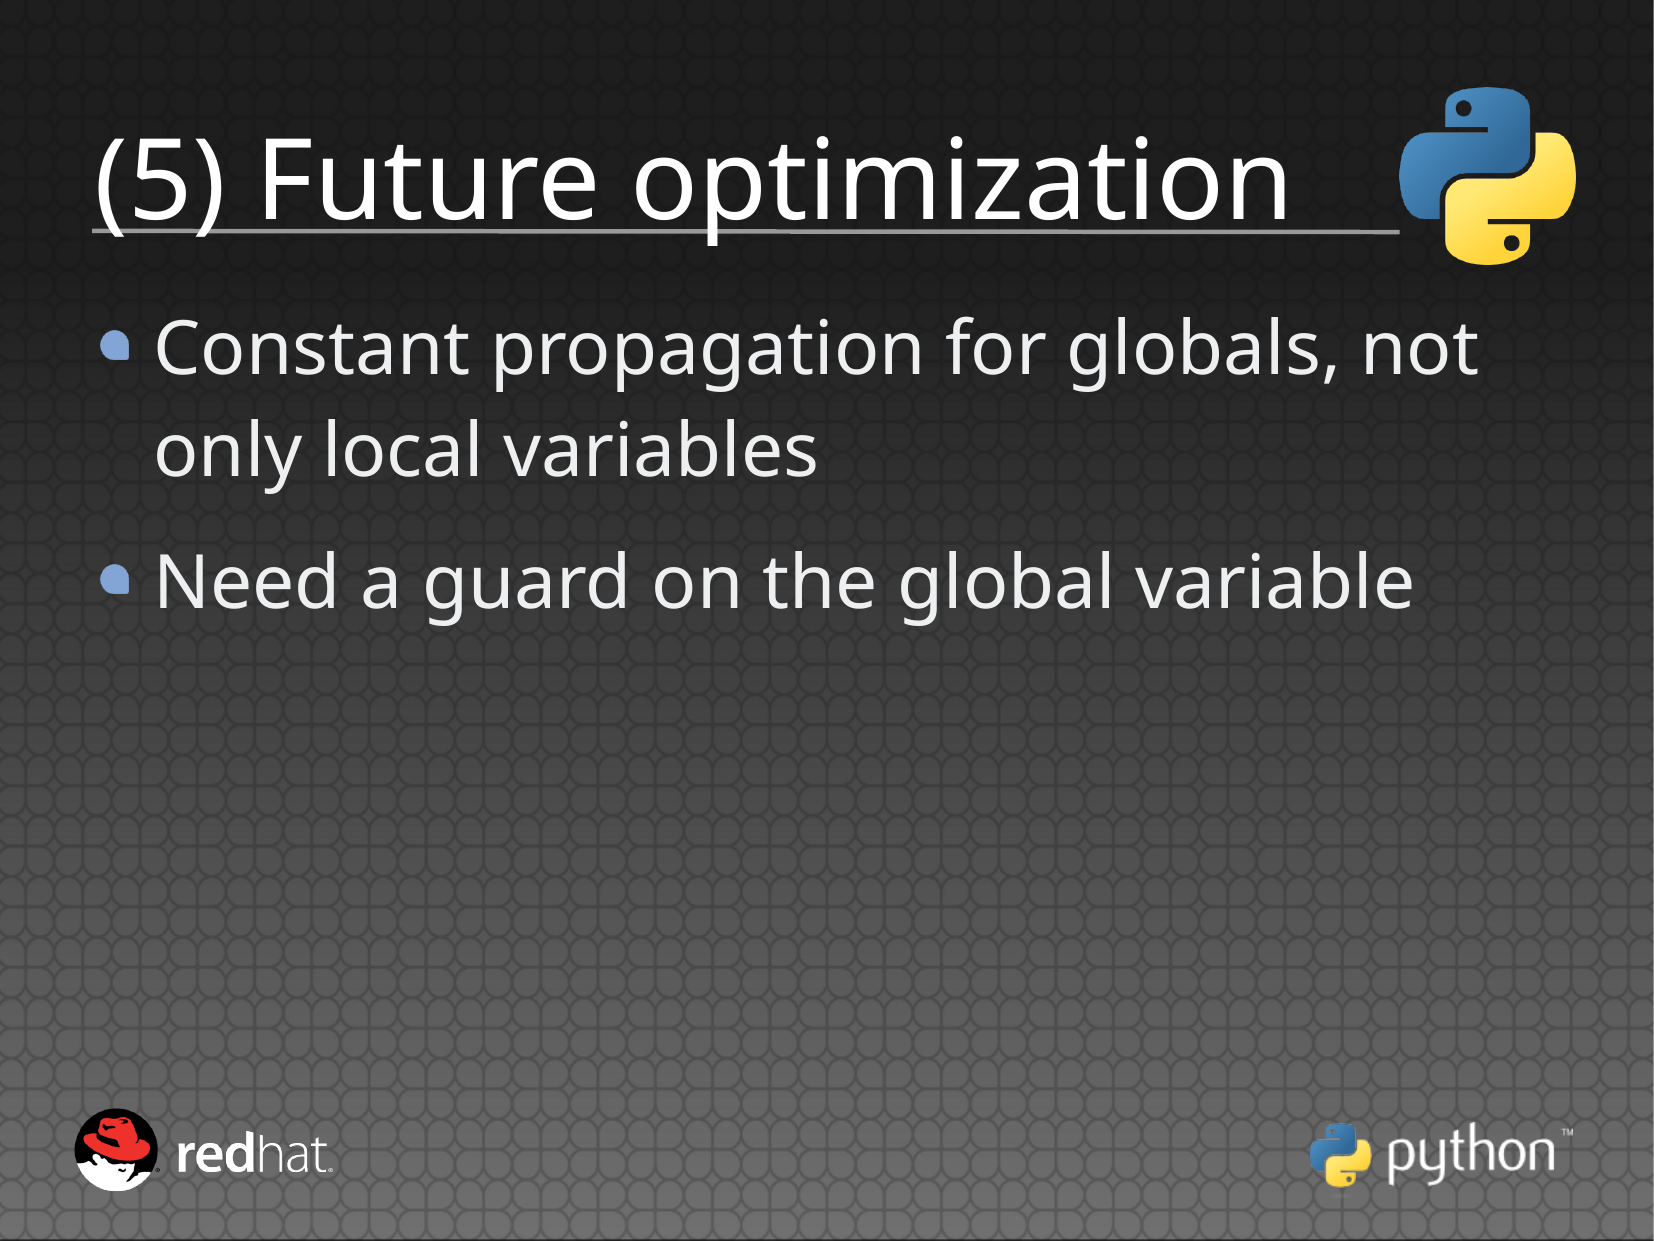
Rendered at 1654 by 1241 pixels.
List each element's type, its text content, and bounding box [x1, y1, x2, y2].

picture [0, 0, 1654, 1241]
title (5) Future optimization [94, 100, 1426, 251]
list Constant propagation for globals, not only local variables Need a guard on the global variable [82, 293, 1571, 1034]
